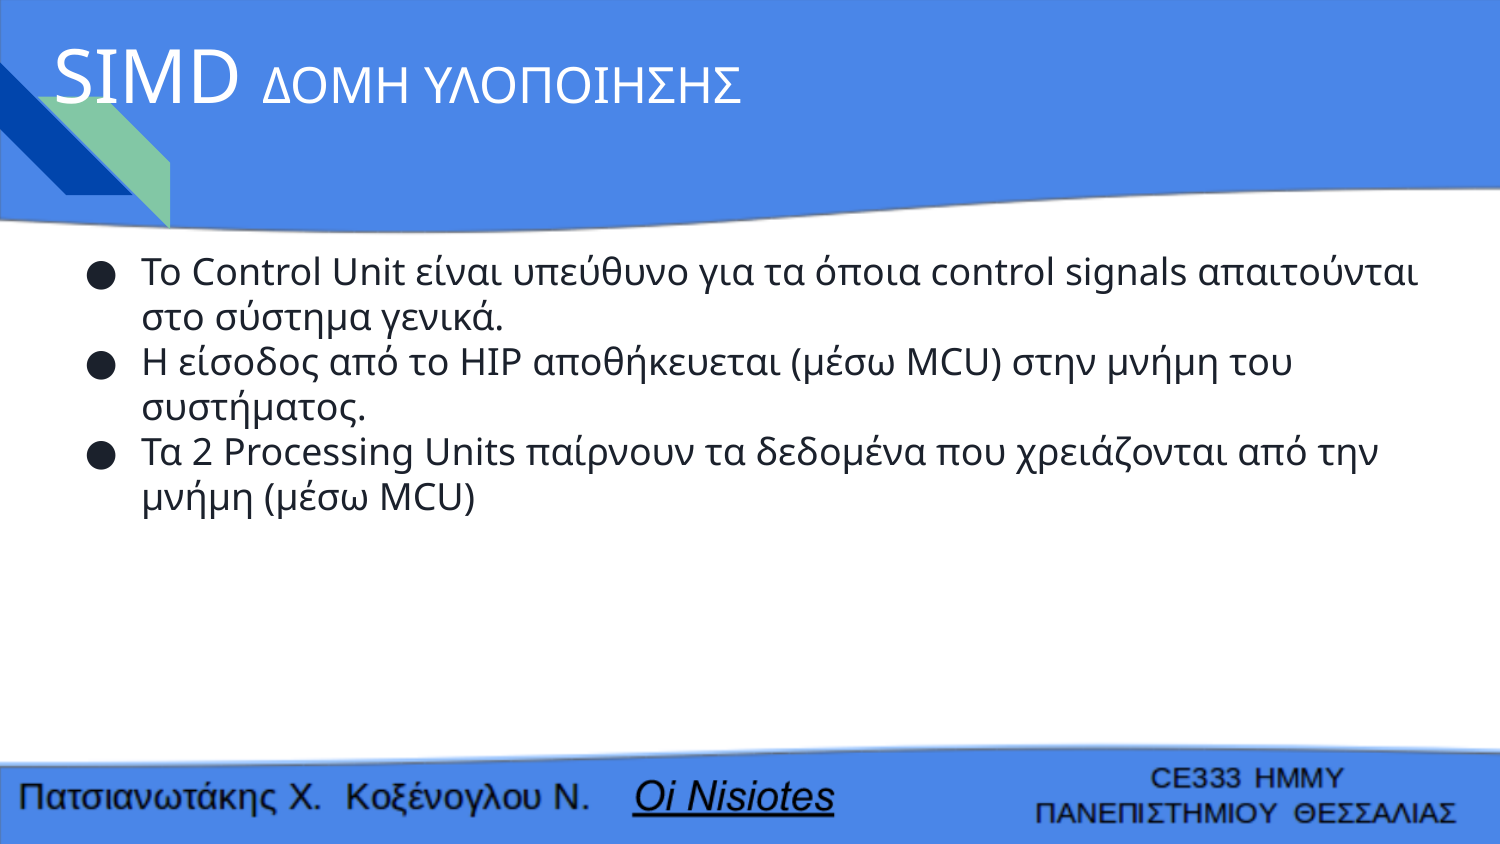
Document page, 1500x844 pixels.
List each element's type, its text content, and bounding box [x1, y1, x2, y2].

title SIMD ΔΟΜΗ ΥΛΟΠΟΙΗΣΗΣ [38, 0, 1437, 94]
picture [564, 94, 583, 100]
picture [268, 94, 285, 99]
list Το Control Unit είναι υπεύθυνο για τα όποια control signals απαιτούνται στο σύστημα γενικά. Η είσοδος από το HIP αποθήκευεται (μέσω MCU) στην μνήμη του συστήματος. Τα 2 Processing Units παίρνουν τα δεδομένα που χρειάζονται από την μνήμη (μέσω MCU) [51, 233, 1449, 794]
picture [300, 94, 319, 100]
picture [489, 94, 508, 100]
picture [0, 0, 1500, 844]
